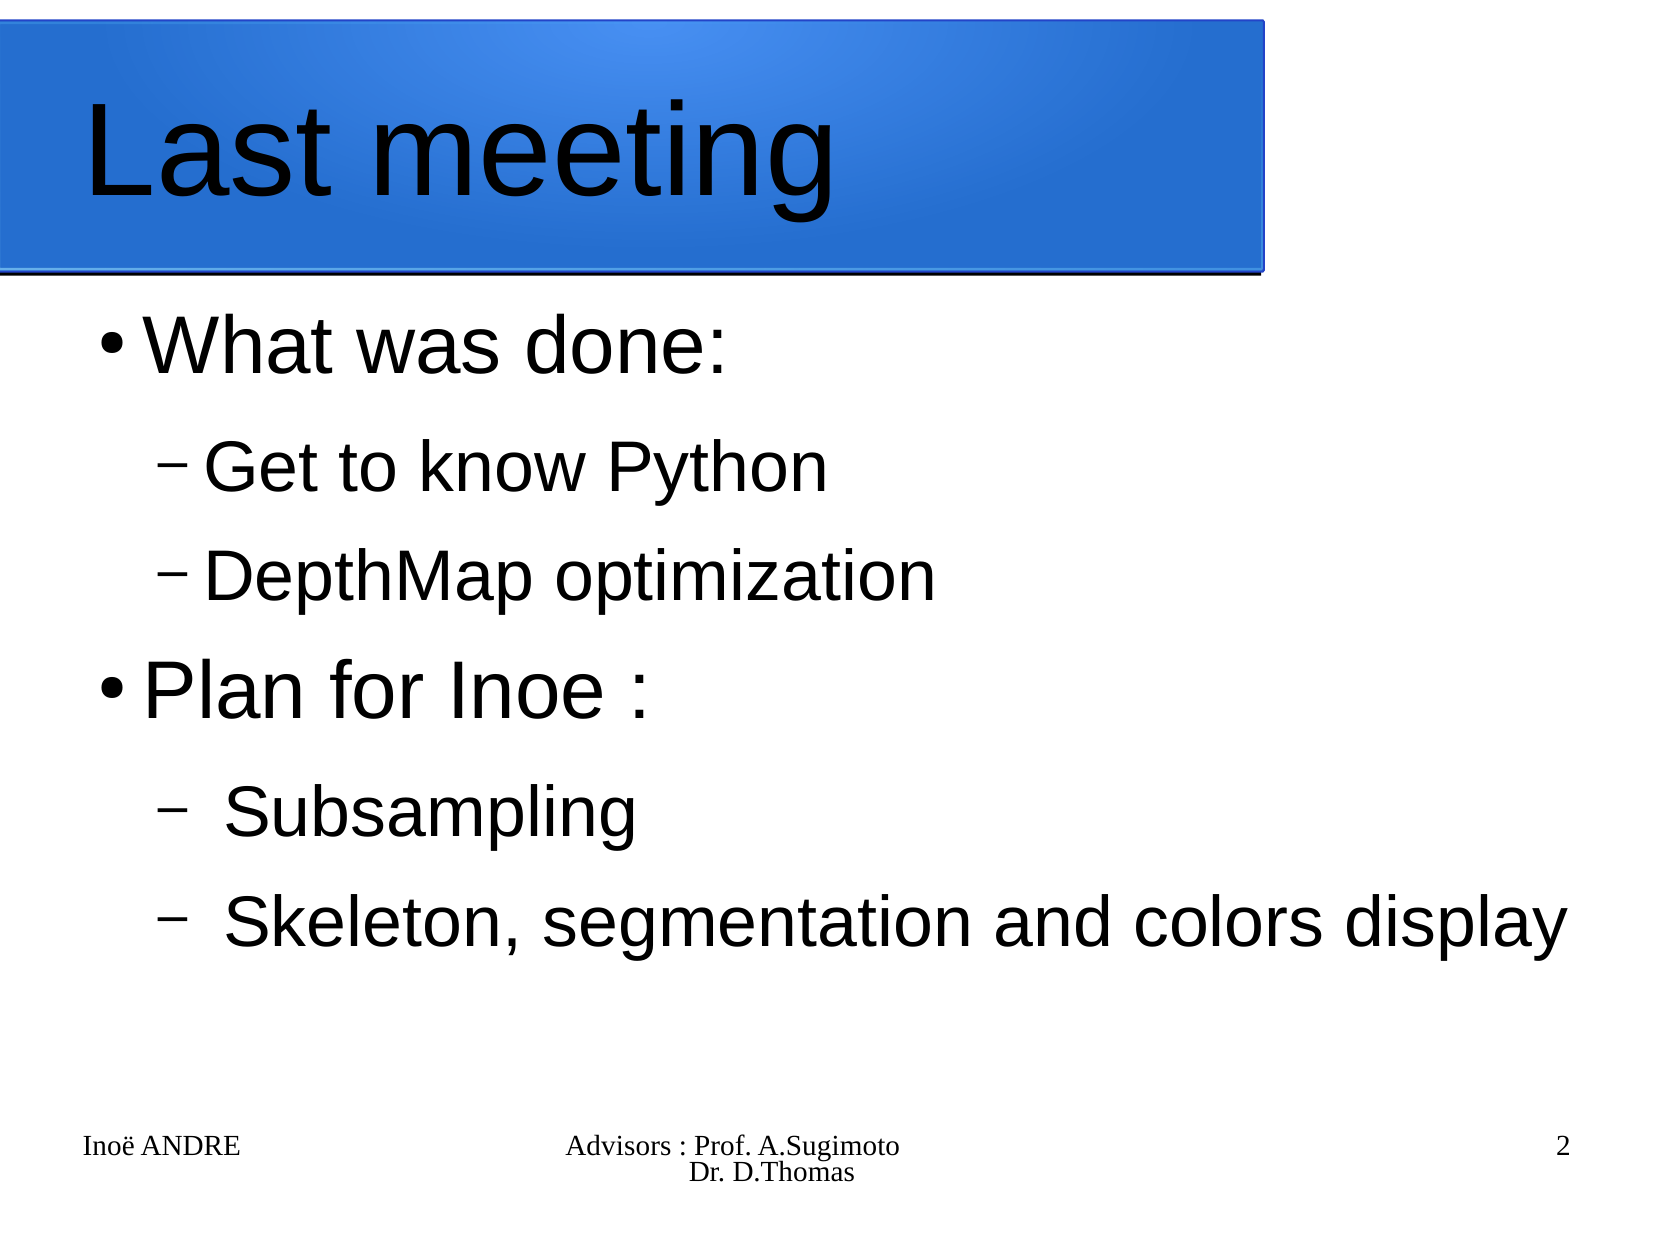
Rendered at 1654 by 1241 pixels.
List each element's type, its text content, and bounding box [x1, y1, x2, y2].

list What was done: Get to know Python DepthMap optimization Plan for Inoe : Subsampling Skeleton, segmentation and colors display [82, 299, 1571, 1019]
title Last meeting [82, 47, 1235, 252]
